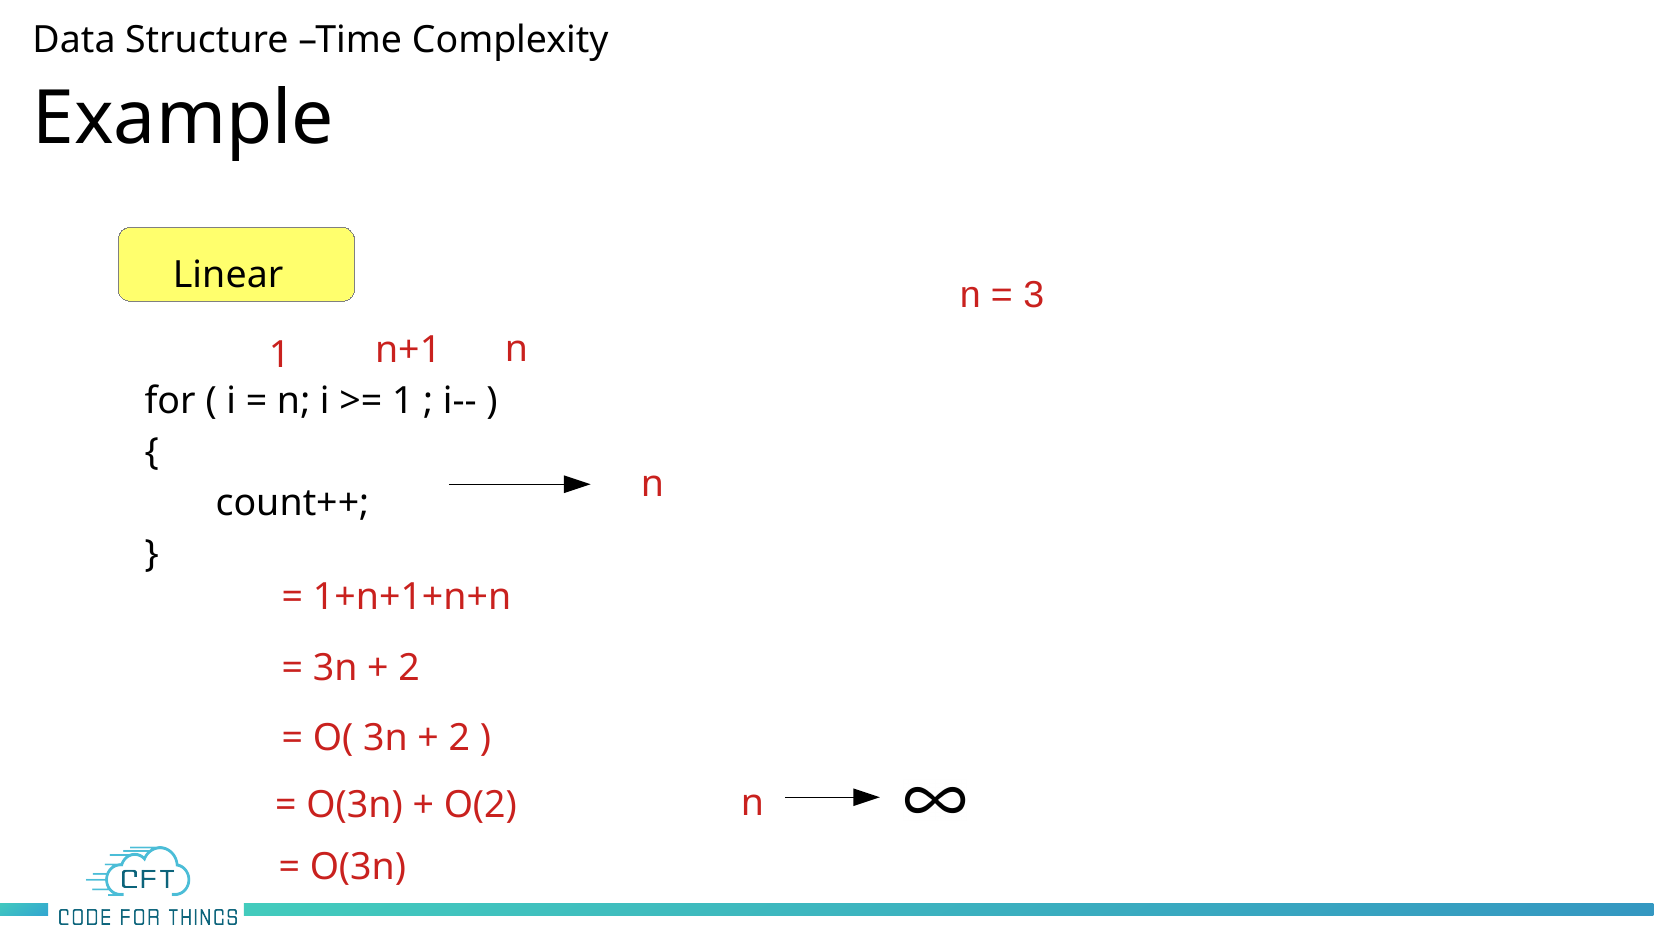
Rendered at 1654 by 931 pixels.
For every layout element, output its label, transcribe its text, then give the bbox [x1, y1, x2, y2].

text_box = 3n + 2 [257, 632, 615, 691]
text_box n = 3 [944, 265, 1060, 323]
text_box = O( 3n + 2 ) [257, 703, 615, 762]
text_box n+1 [360, 315, 469, 374]
picture [59, 846, 237, 925]
text_box = O(3n) + O(2) [250, 769, 608, 829]
text_box [118, 227, 355, 302]
text_box n [490, 313, 544, 373]
text_box n [726, 767, 780, 827]
text_box for ( i = n; i >= 1 ; i-- ) { count++; } [94, 366, 662, 556]
text_box = O(3n) [253, 831, 473, 891]
text_box = 1+n+1+n+n [257, 561, 615, 621]
picture [903, 779, 967, 821]
text_box Linear [158, 239, 308, 299]
text_box n [625, 449, 680, 508]
text_box 1 [253, 319, 308, 379]
title Data Structure –Time Complexity Example [32, 12, 1184, 166]
